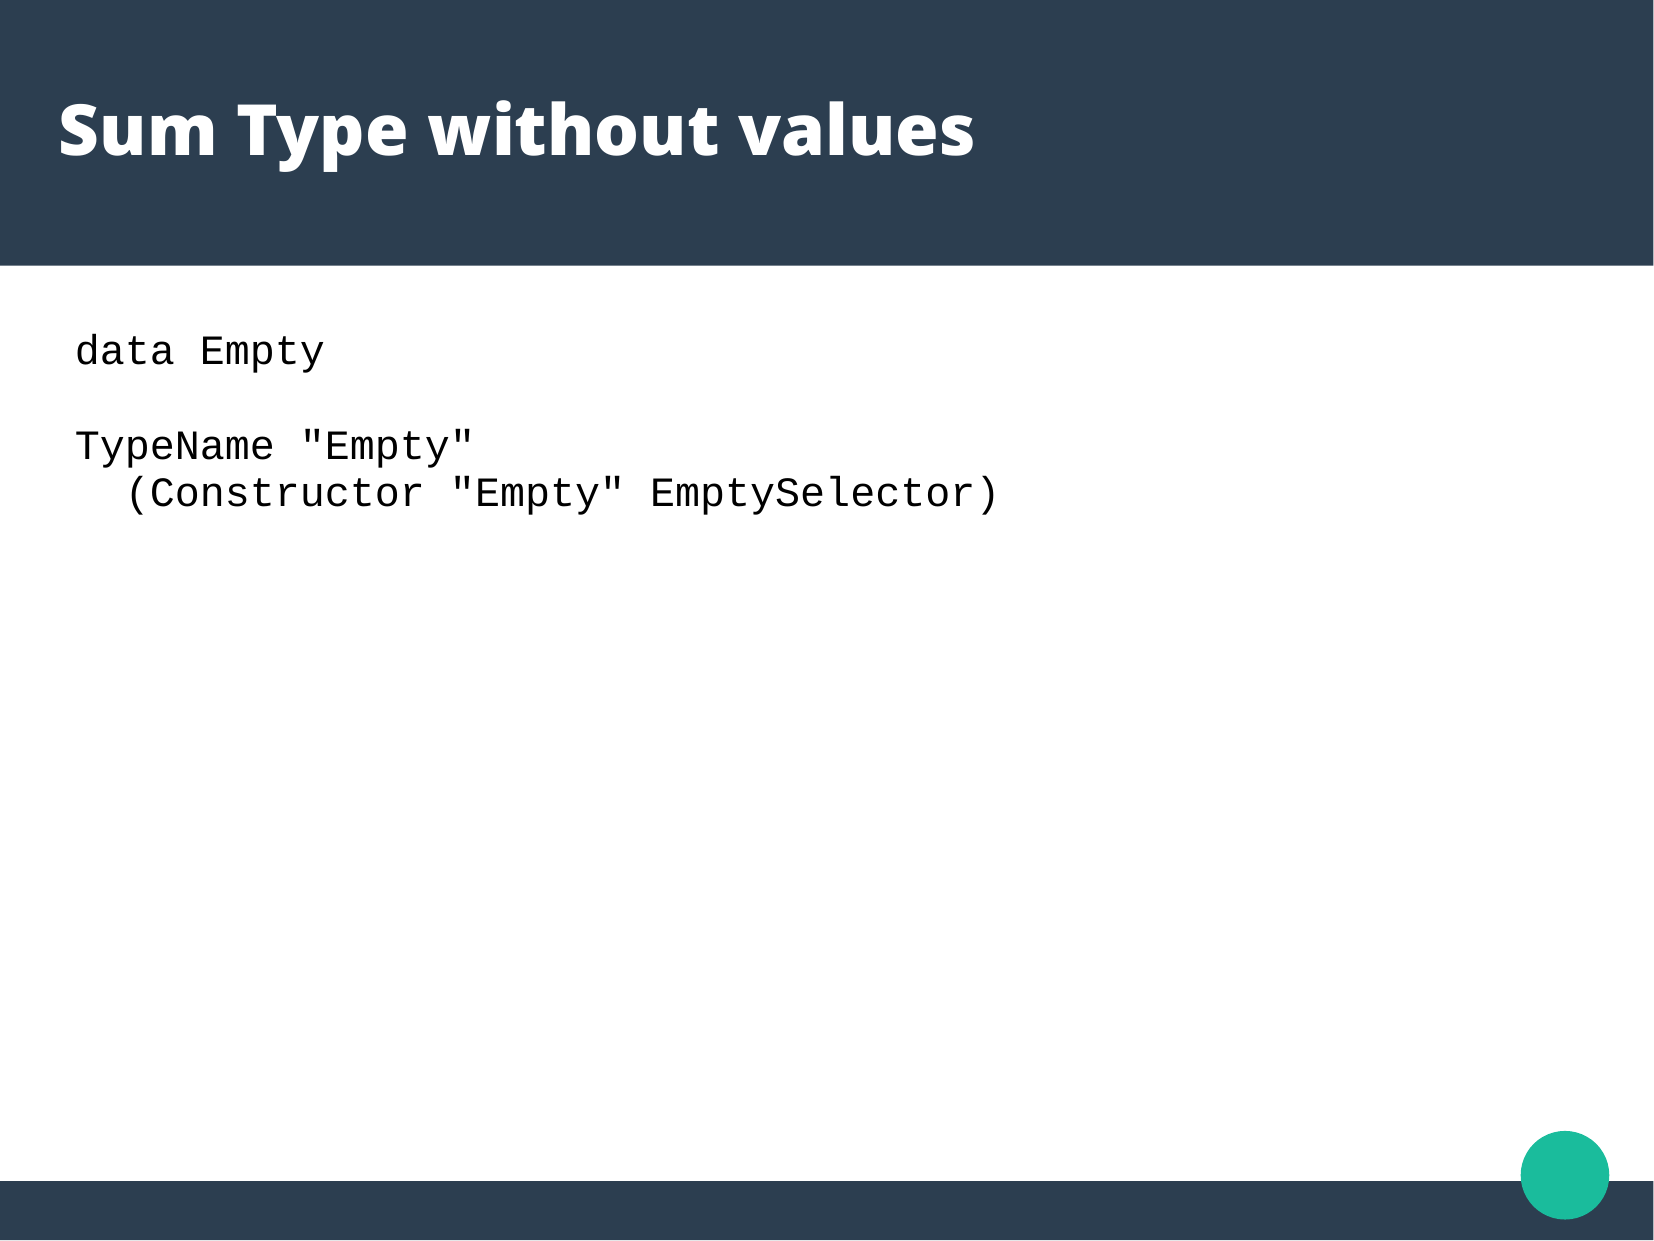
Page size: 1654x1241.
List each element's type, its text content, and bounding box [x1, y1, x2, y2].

title Sum Type without values [59, 49, 1595, 207]
text_box data Empty TypeName "Empty" (Constructor "Empty" EmptySelector) [60, 322, 1606, 668]
